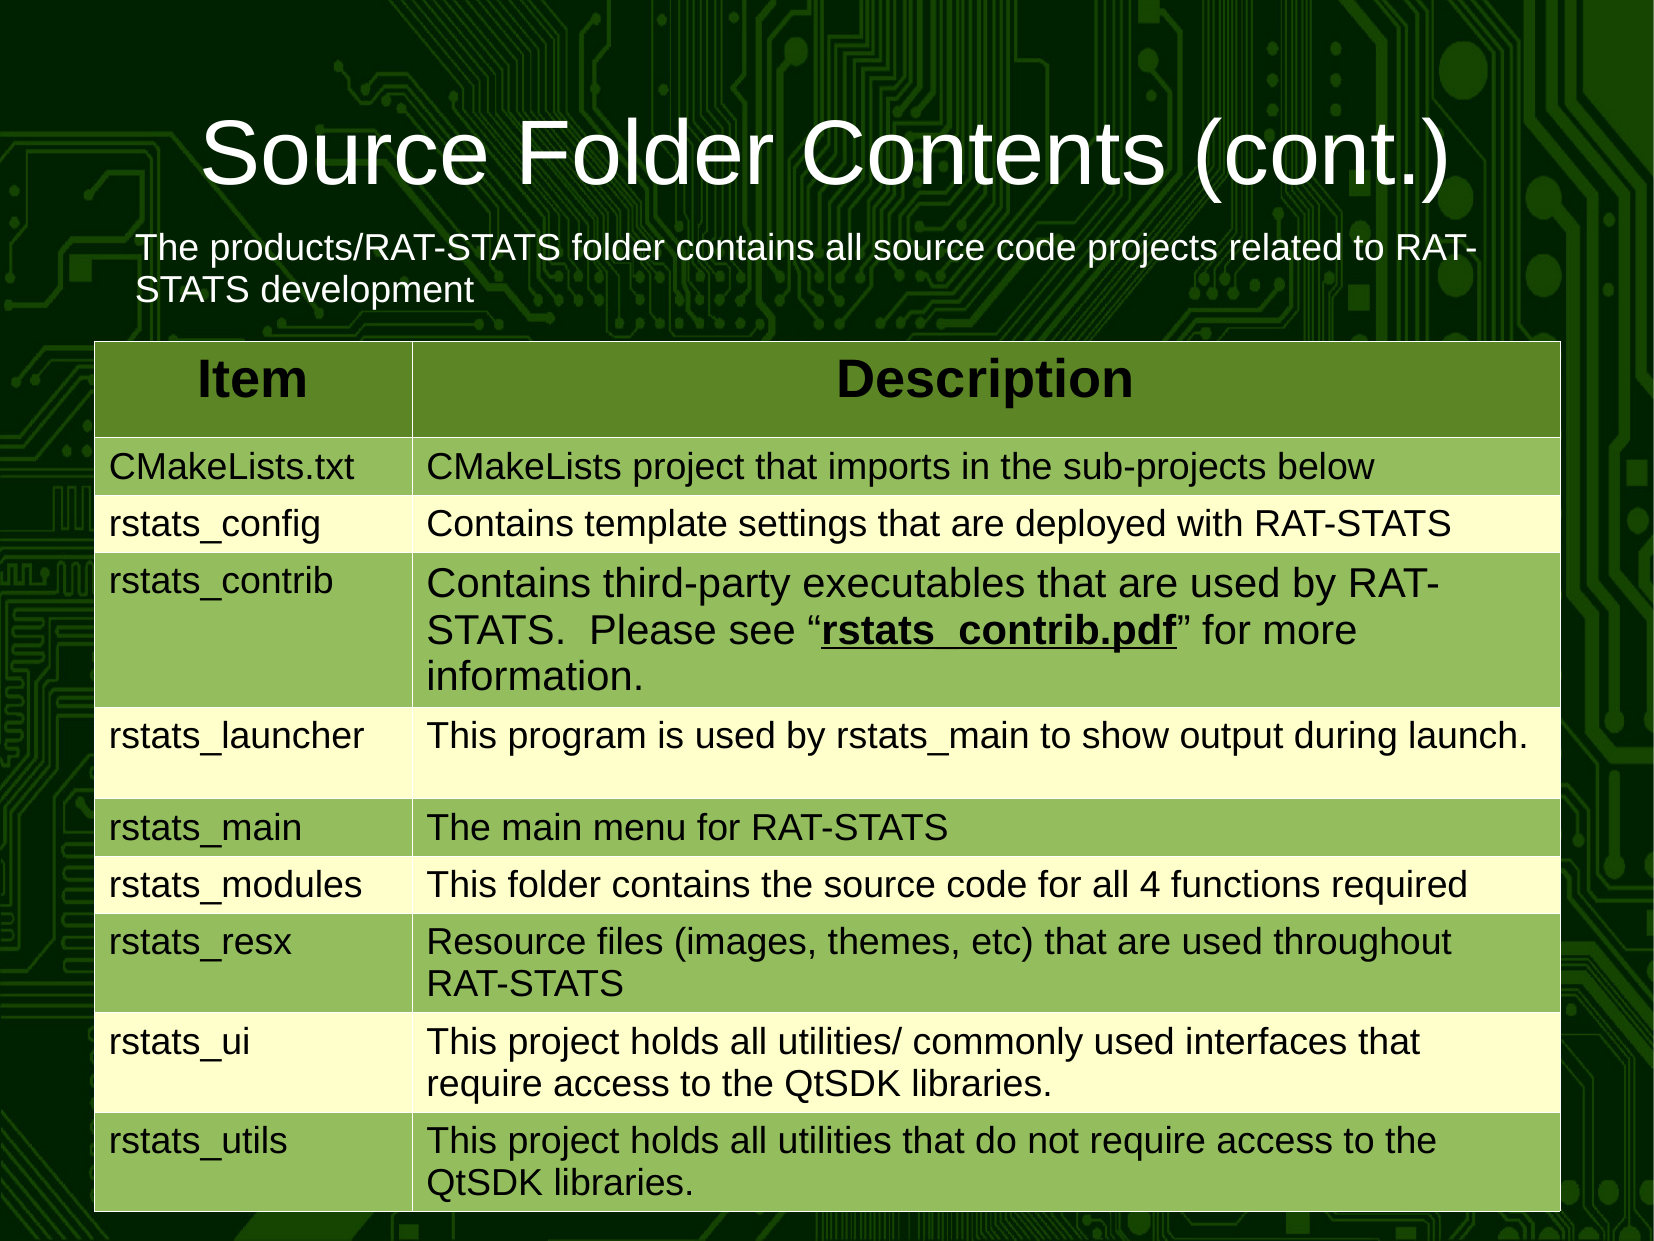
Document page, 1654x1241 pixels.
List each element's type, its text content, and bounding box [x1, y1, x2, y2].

table_cell rstats_main [95, 799, 412, 856]
table_cell rstats_contrib [95, 553, 412, 707]
text_box The products/RAT-STATS folder contains all source code projects related to RAT-STATS development [120, 219, 1546, 318]
table_cell rstats_resx [95, 914, 412, 1012]
table_cell rstats_utils [95, 1113, 412, 1211]
table_cell CMakeLists.txt [95, 438, 412, 495]
picture [0, 0, 1654, 1241]
table_cell Contains template settings that are deployed with RAT-STATS [413, 496, 1560, 552]
table_cell rstats_config [95, 496, 412, 552]
table_cell Contains third-party executables that are used by RAT-STATS. Please see “rstats_contrib.pdf” for more information. [413, 553, 1560, 707]
table_cell This program is used by rstats_main to show output during launch. [413, 708, 1560, 798]
table_header Description [413, 342, 1560, 437]
table_cell rstats_launcher [95, 708, 412, 798]
title Source Folder Contents (cont.) [82, 49, 1571, 257]
table_cell This project holds all utilities/ commonly used interfaces that require access to the QtSDK libraries. [413, 1013, 1560, 1112]
table_cell Resource files (images, themes, etc) that are used throughout RAT-STATS [413, 914, 1560, 1012]
table_header Item [95, 342, 412, 437]
table_cell rstats_modules [95, 857, 412, 913]
table_cell This project holds all utilities that do not require access to the QtSDK libraries. [413, 1113, 1560, 1211]
table_cell The main menu for RAT-STATS [413, 799, 1560, 856]
table_cell This folder contains the source code for all 4 functions required [413, 857, 1560, 913]
table_cell rstats_ui [95, 1013, 412, 1112]
table_cell CMakeLists project that imports in the sub-projects below [413, 438, 1560, 495]
